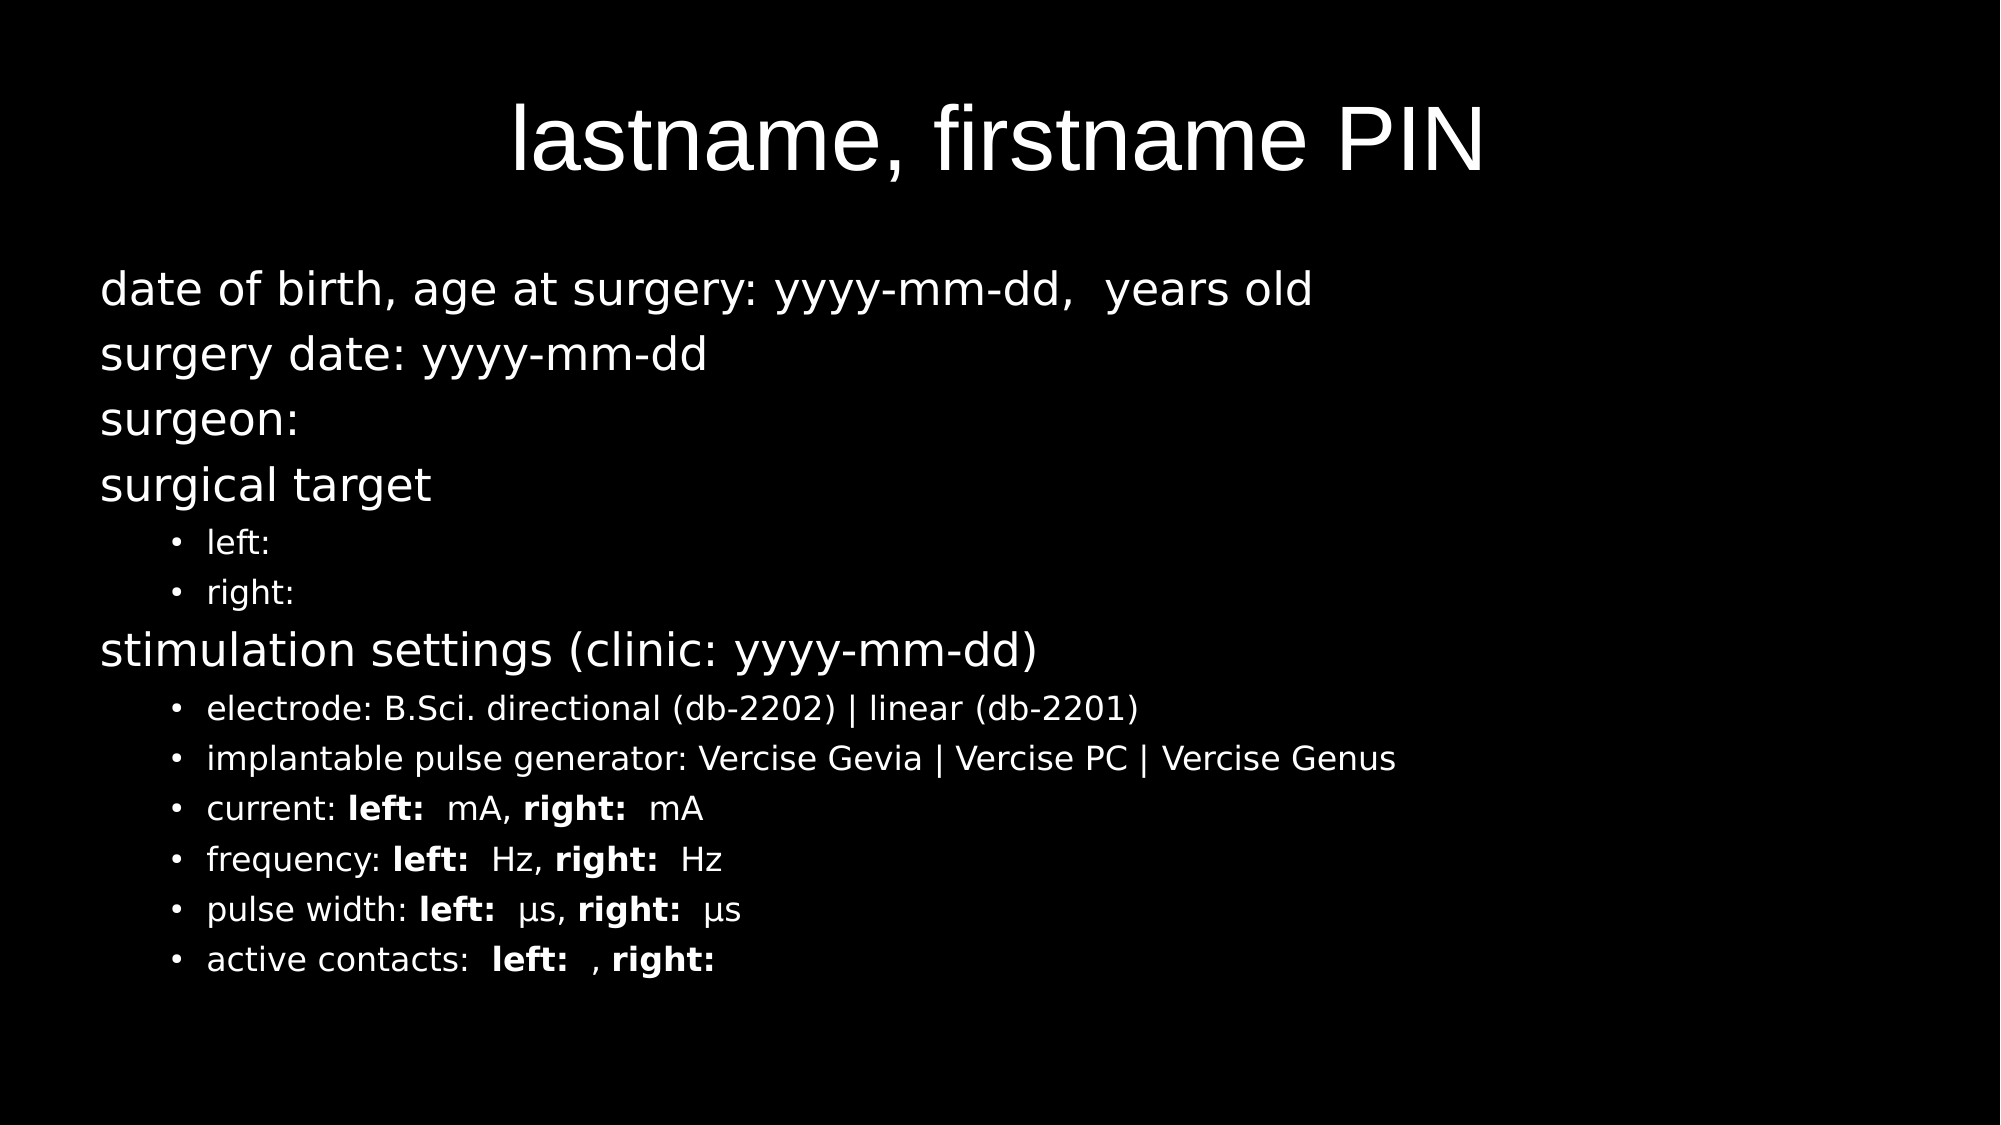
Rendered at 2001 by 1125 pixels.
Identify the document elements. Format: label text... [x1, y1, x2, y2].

subtitle date of birth, age at surgery: yyyy-mm-dd, years old surgery date: yyyy-mm-dd surgeon: surgical target left: right: stimulation settings (clinic: yyyy-mm-dd) electrode: B.Sci. directional (db-2202) | linear (db-2201) implantable pulse generator: Vercise Gevia | Vercise PC | Vercise Genus current: left: mA, right: mA frequency: left: Hz, right: Hz pulse width: left: μs, right: μs active contacts: left: , right: [99, 263, 1900, 1093]
title lastname, firstname PIN [99, 44, 1900, 233]
